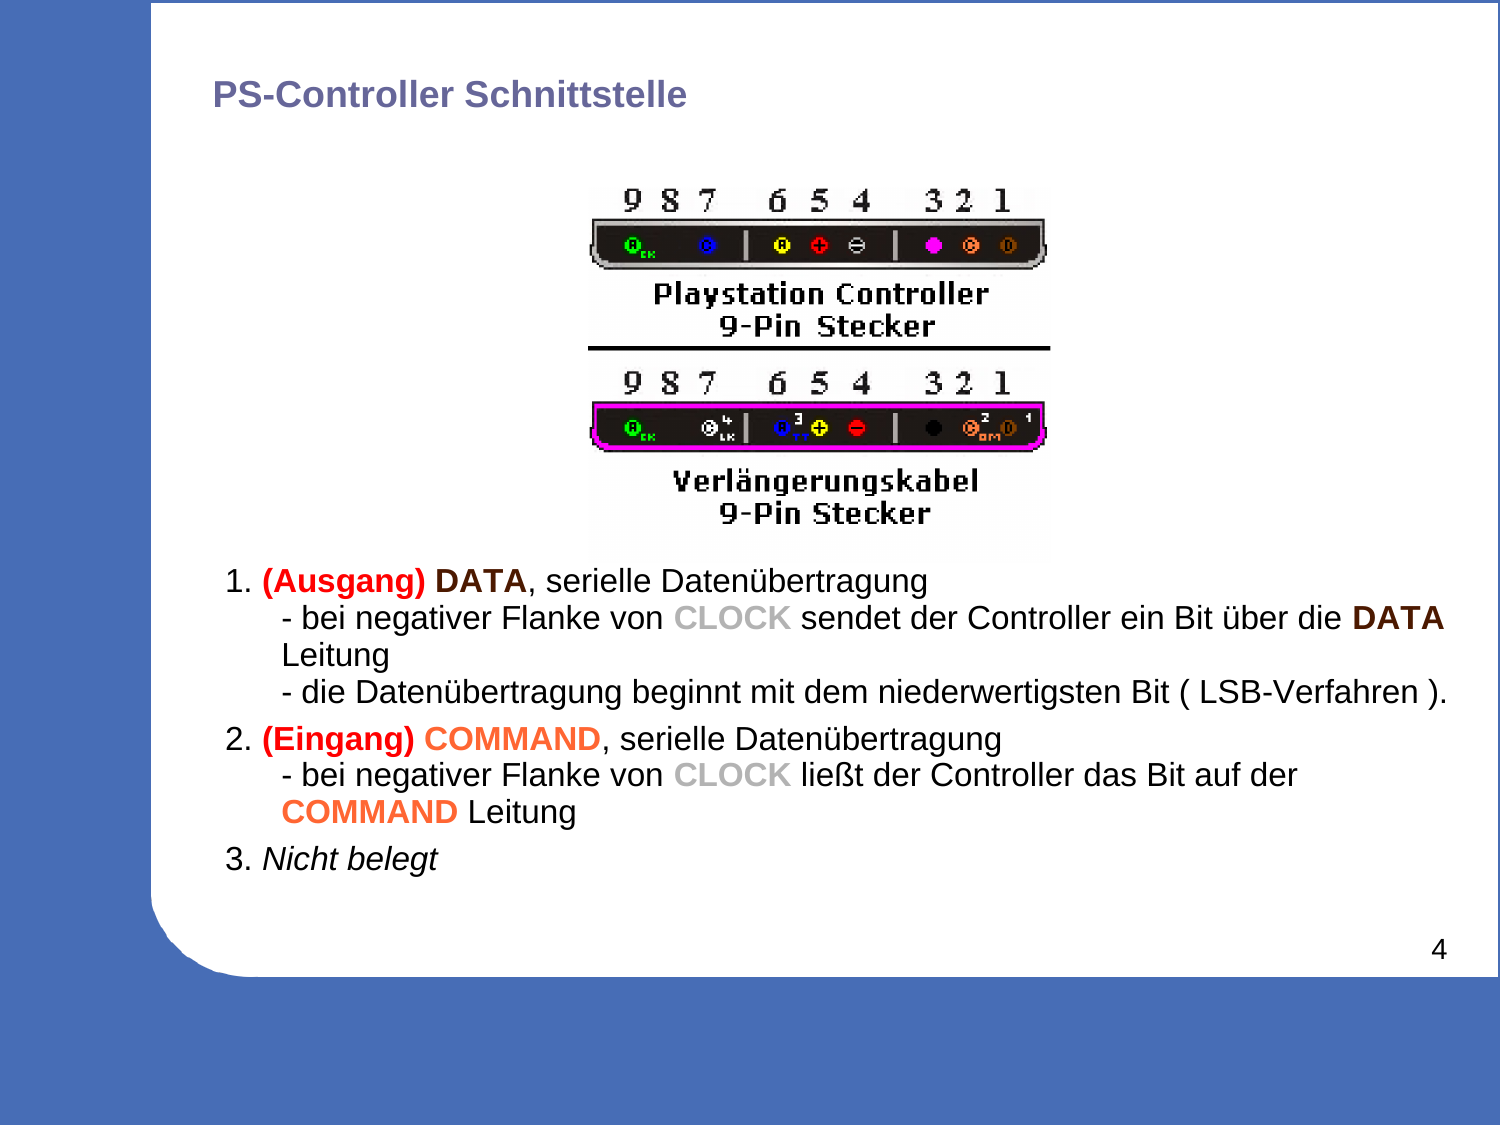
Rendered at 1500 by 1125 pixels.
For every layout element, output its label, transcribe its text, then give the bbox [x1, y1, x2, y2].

title PS-Controller Schnittstelle [212, 32, 1447, 156]
list 1. (Ausgang) DATA, serielle Datenübertragung - bei negativer Flanke von CLOCK sendet der Controller ein Bit über die DATA Leitung - die Datenübertragung beginnt mit dem niederwertigsten Bit ( LSB-Verfahren ). 2. (Eingang) COMMAND, serielle Datenübertragung - bei negativer Flanke von CLOCK ließt der Controller das Bit auf der COMMAND Leitung 3. Nicht belegt [225, 562, 1460, 951]
picture [0, 0, 1500, 1125]
